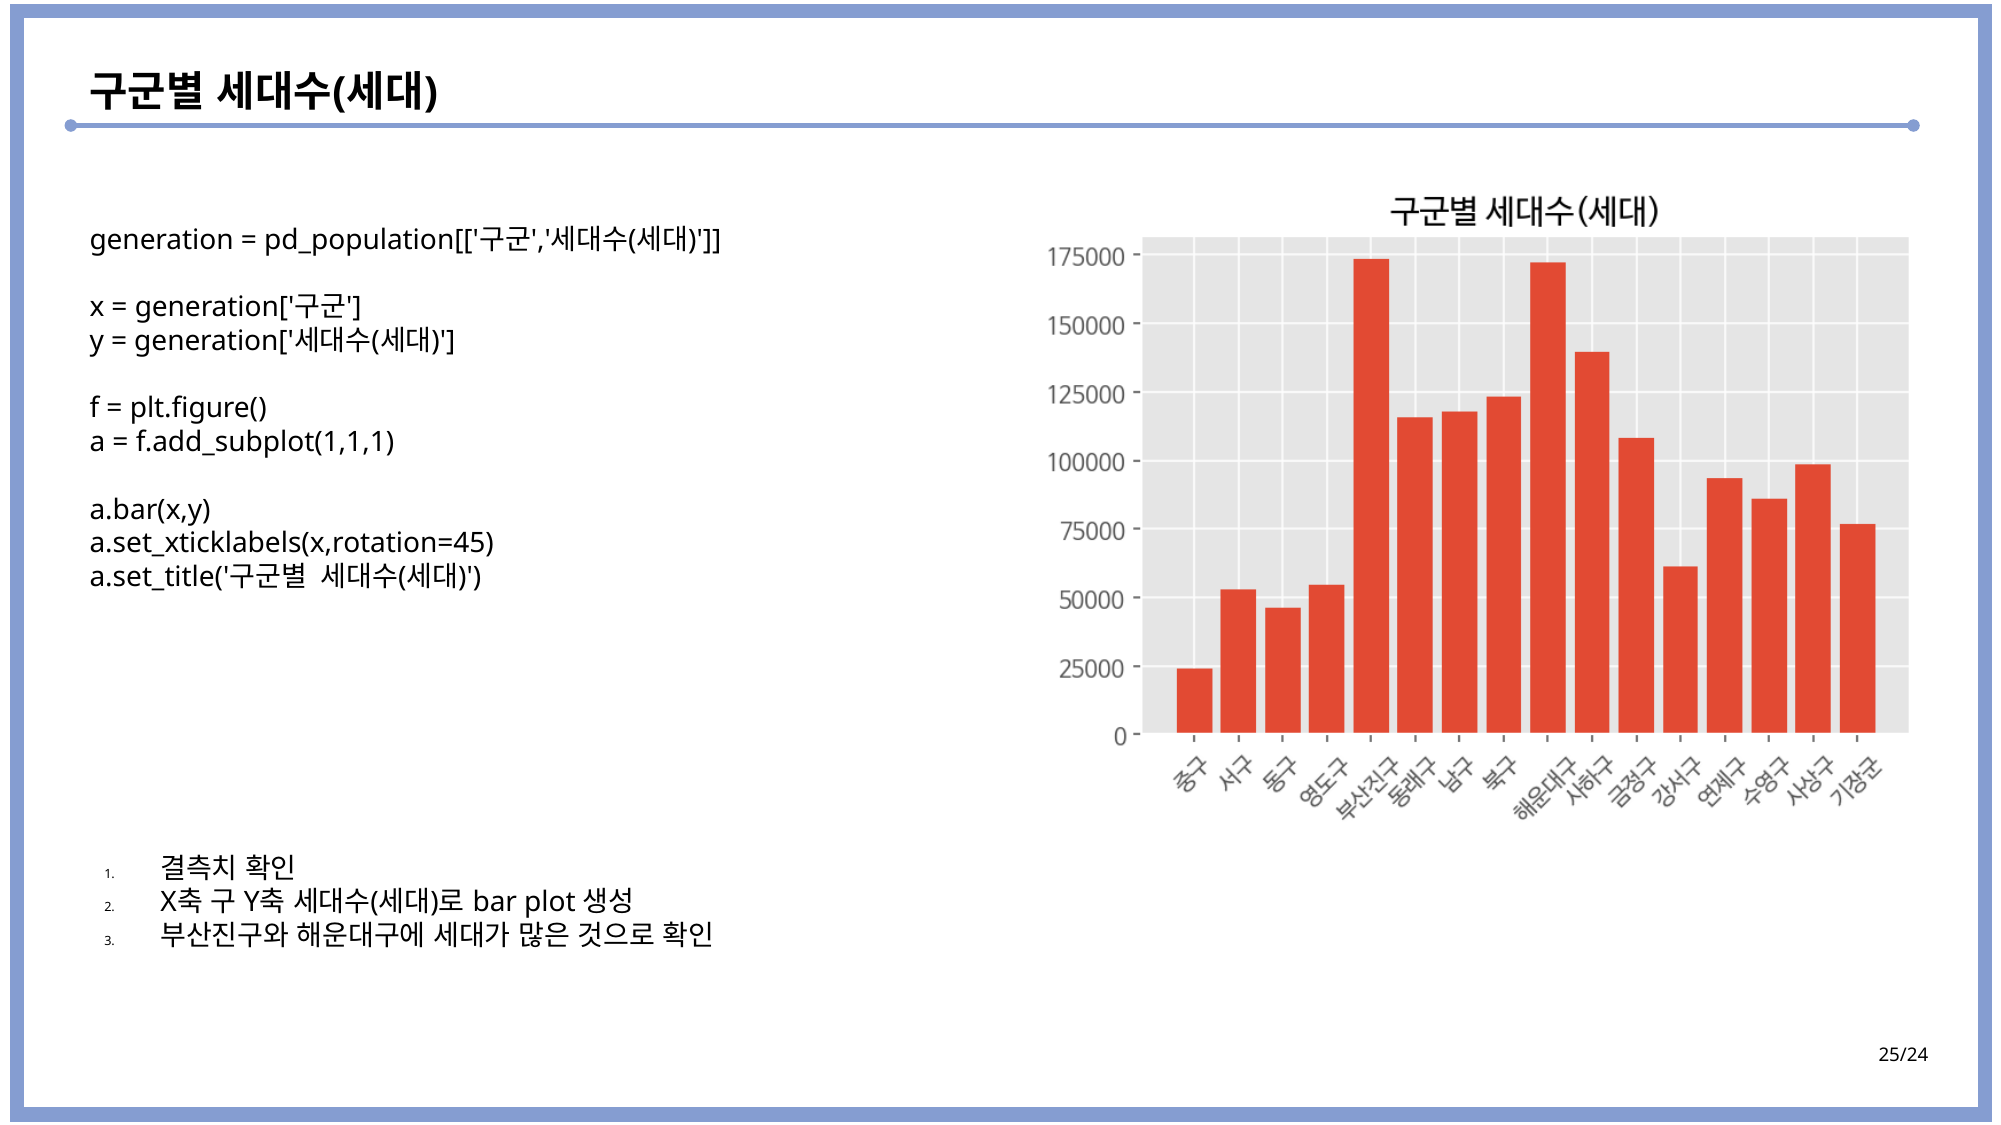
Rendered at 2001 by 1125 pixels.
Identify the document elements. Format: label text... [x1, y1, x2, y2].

text_box generation = pd_population[['구군','세대수(세대)']] x = generation['구군'] y = generation['세대수(세대)'] f = plt.figure() a = f.add_subplot(1,1,1) a.bar(x,y) a.set_xticklabels(x,rotation=45) a.set_title('구군별 세대수(세대)') [74, 180, 1305, 600]
picture [1029, 181, 1926, 843]
text_box 구군별 세대수(세대) [74, 57, 652, 123]
text_box 결측치 확인 X축 구 Y축 세대수(세대)로 bar plot 생성 부산진구와 해운대구에 세대가 많은 것으로 확인 [89, 842, 1098, 959]
